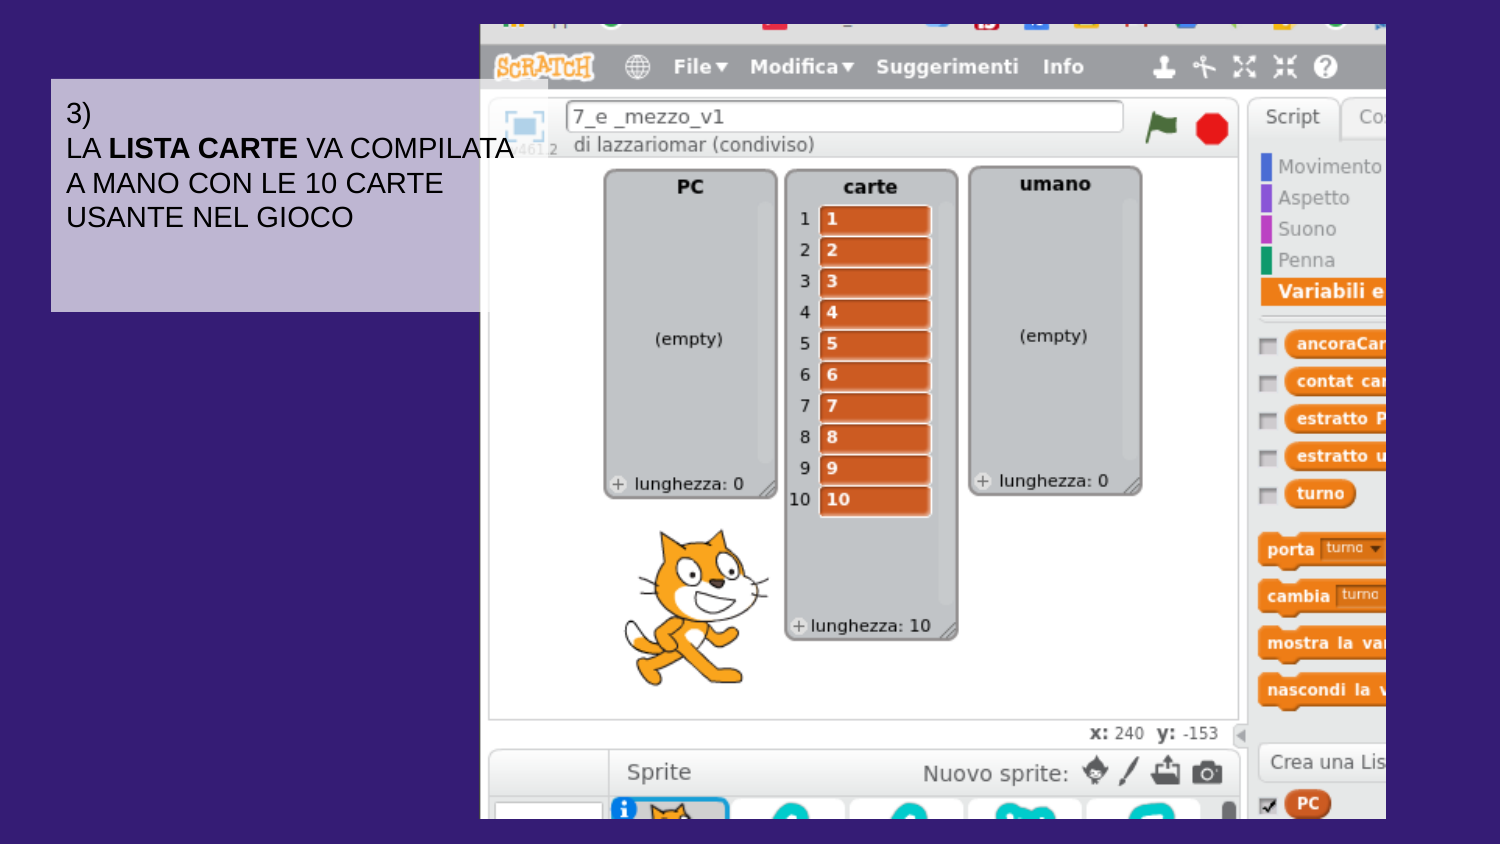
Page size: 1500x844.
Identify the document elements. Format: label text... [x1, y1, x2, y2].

text_box 3) LA LISTA CARTE VA COMPILATA A MANO CON LE 10 CARTE USANTE NEL GIOCO [51, 78, 549, 312]
picture [479, 24, 1386, 819]
